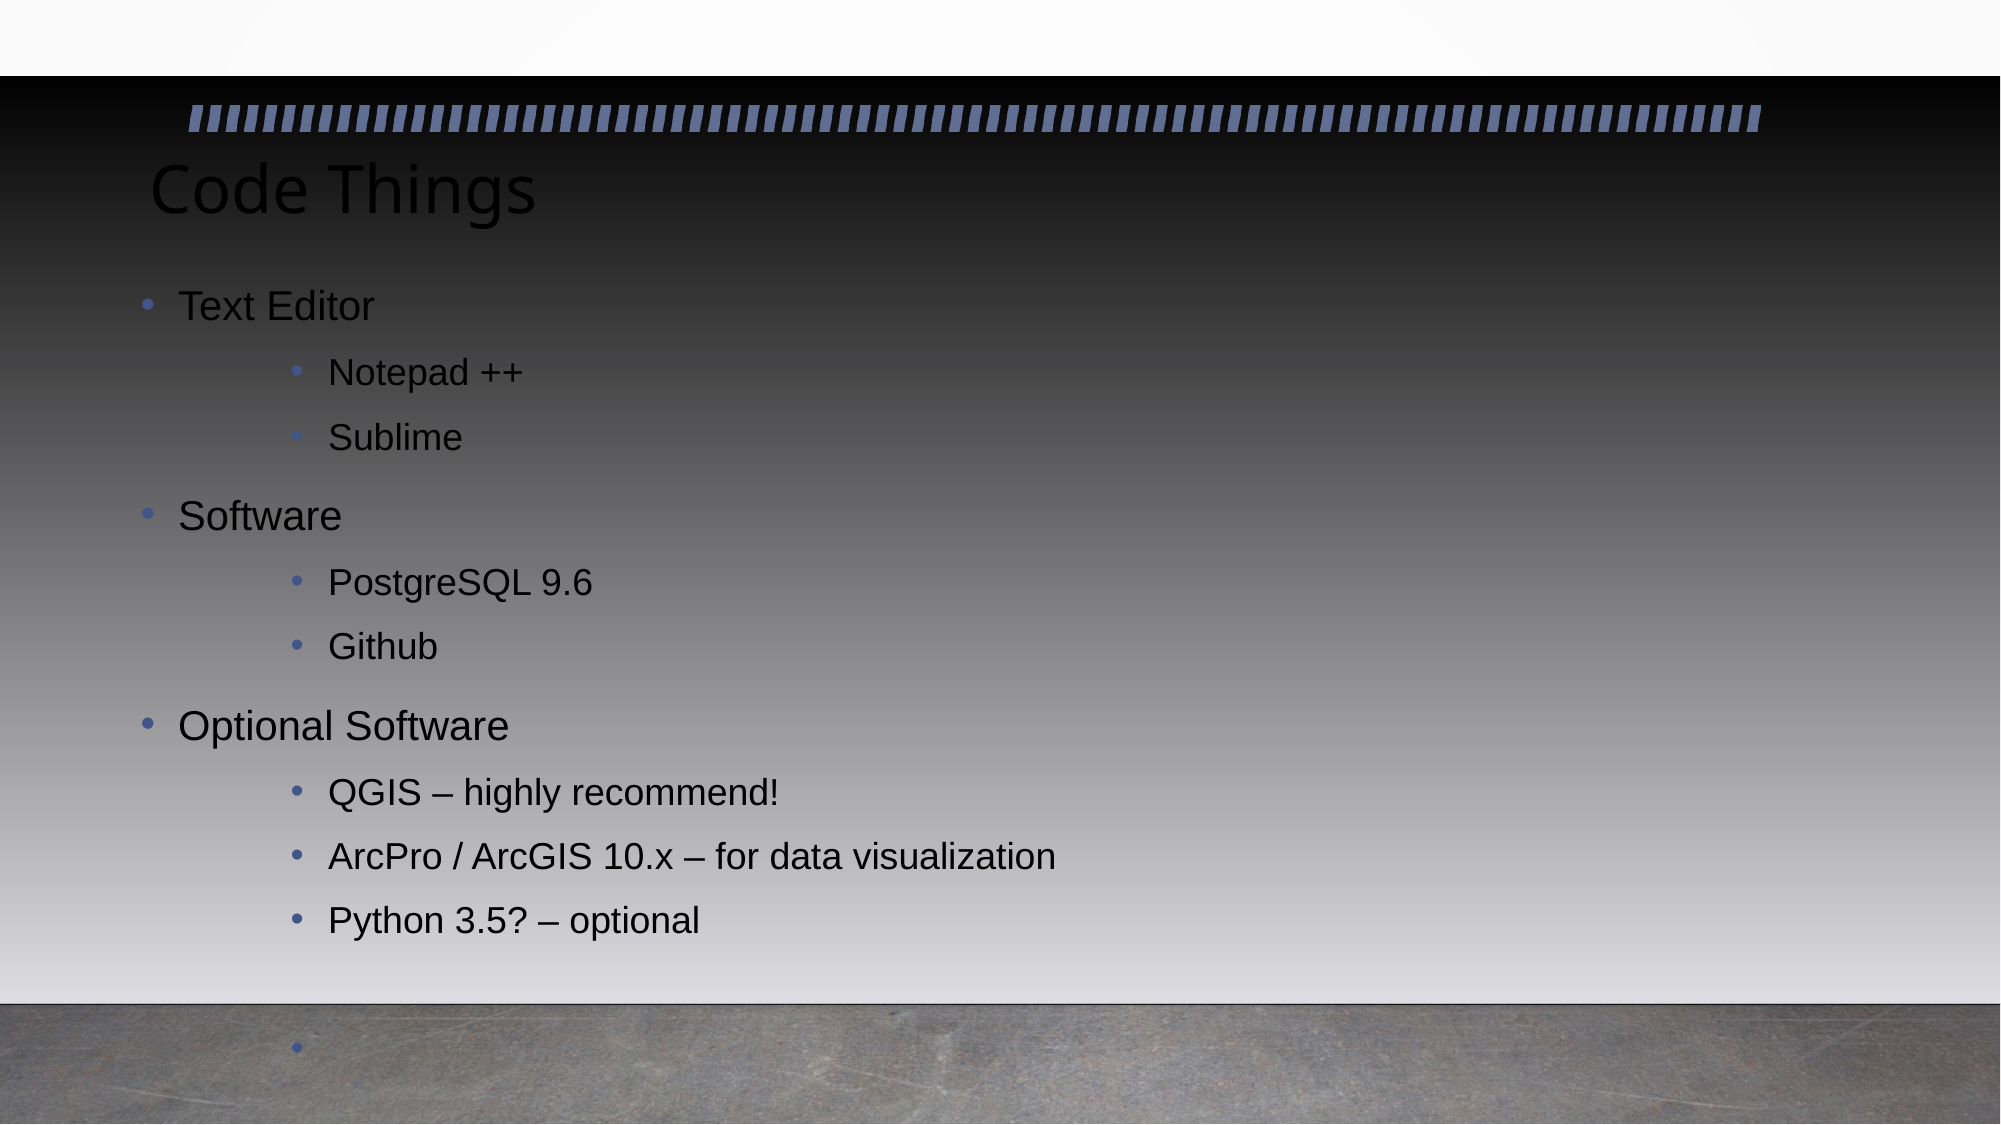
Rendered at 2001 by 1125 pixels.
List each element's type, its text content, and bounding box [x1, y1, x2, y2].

title Code Things [134, 148, 1674, 275]
list Text Editor Notepad ++ Sublime Software PostgreSQL 9.6 Github Optional Software QGIS – highly recommend! ArcPro / ArcGIS 10.x – for data visualization Python 3.5? – optional [125, 261, 1662, 1038]
